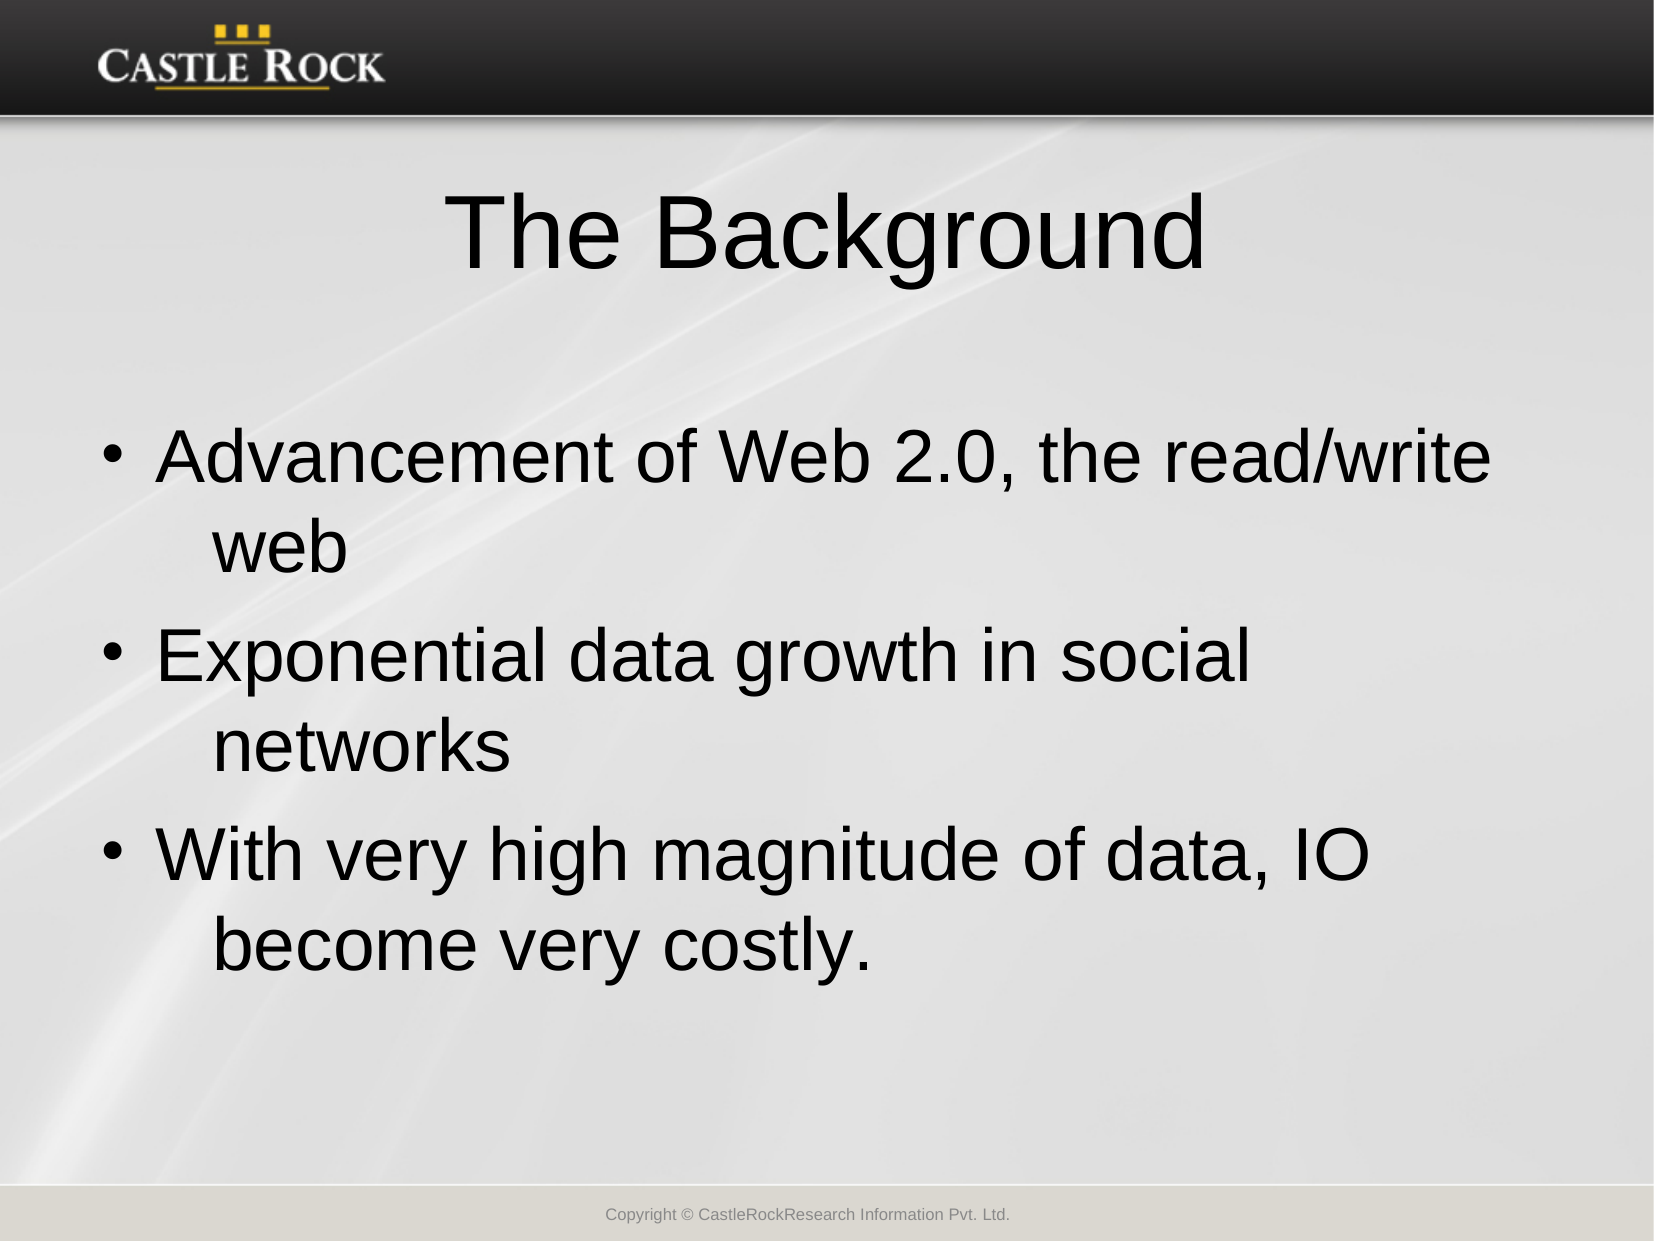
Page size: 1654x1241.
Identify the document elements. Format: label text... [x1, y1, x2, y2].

picture [0, 0, 1654, 1241]
title The Background [82, 116, 1570, 338]
list Advancement of Web 2.0, the read/write web Exponential data growth in social networks With very high magnitude of data, IO become very costly. [82, 399, 1570, 1221]
